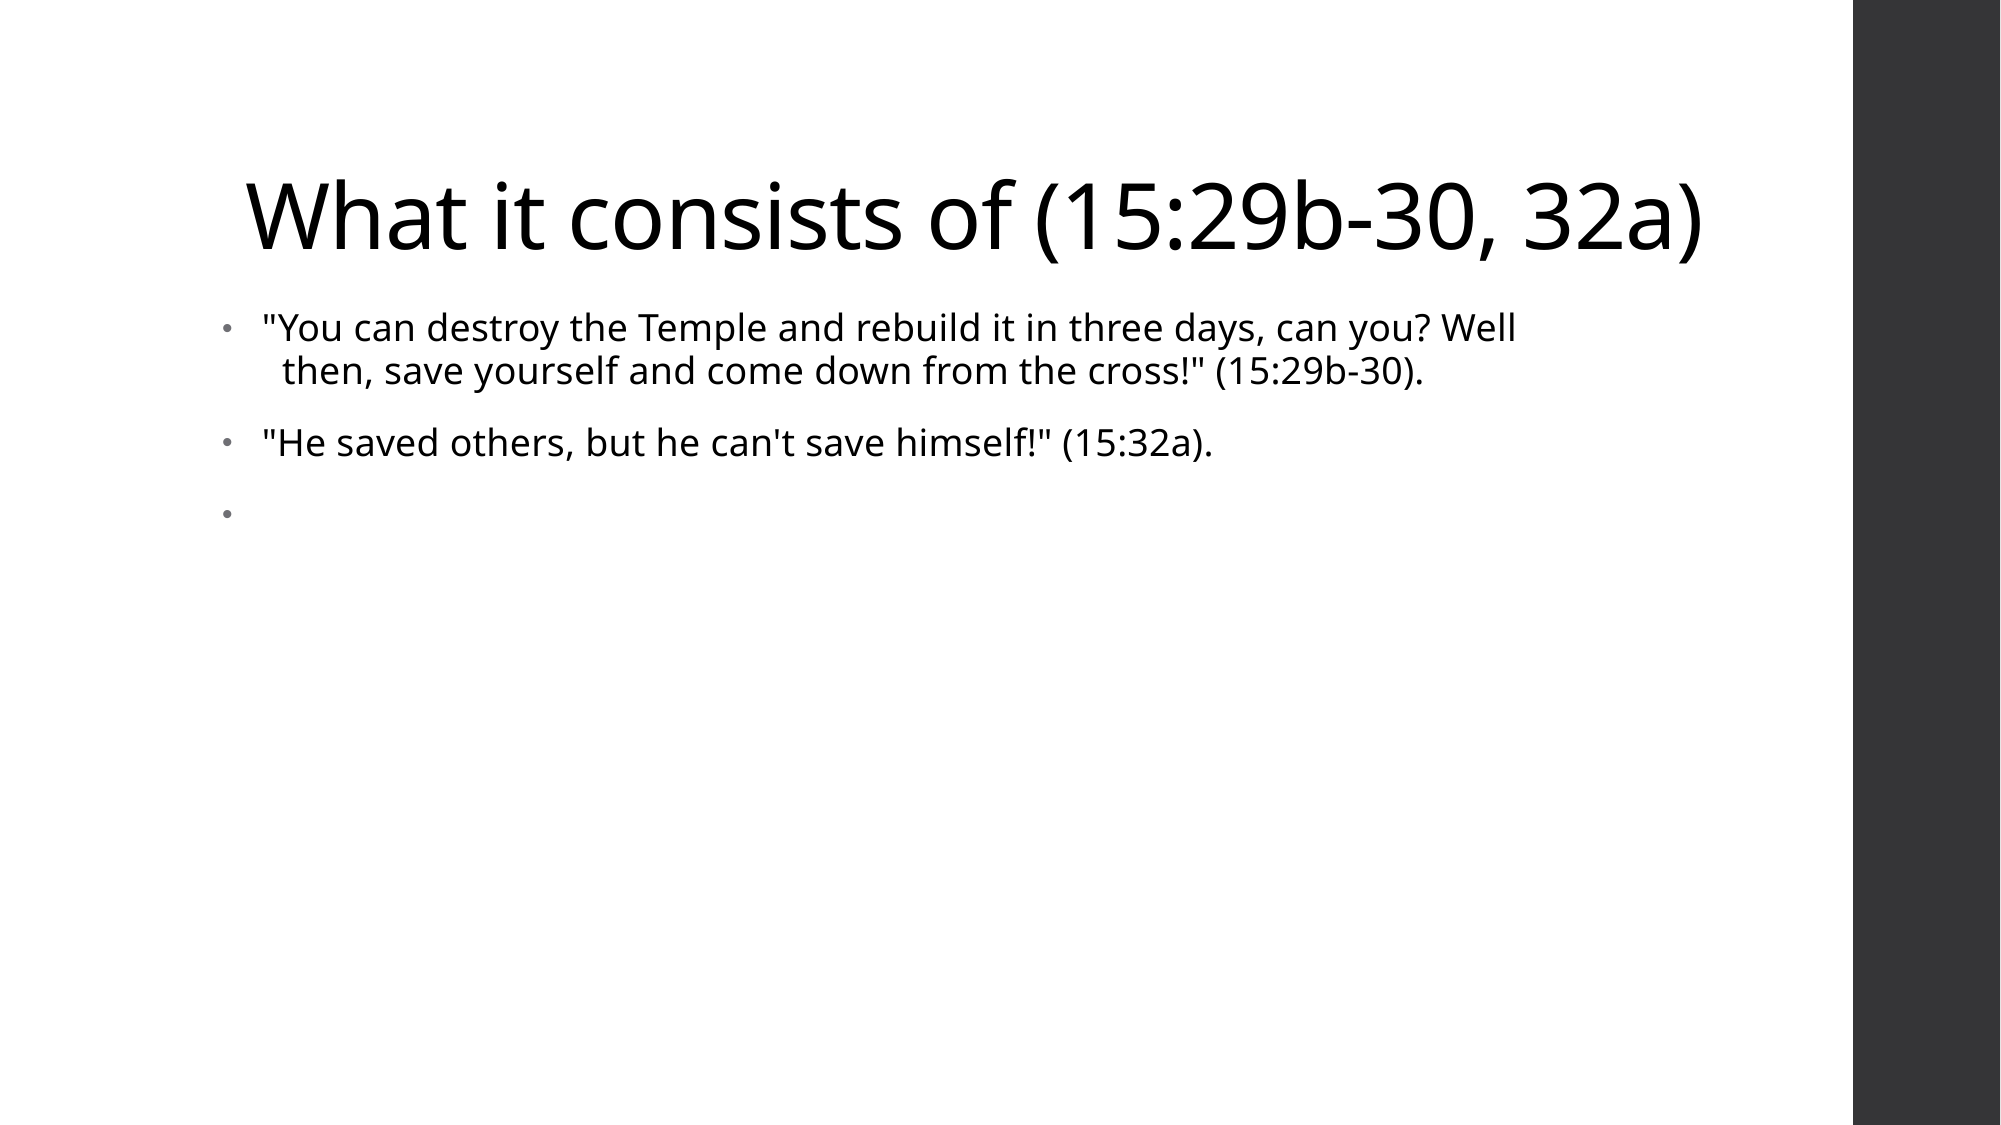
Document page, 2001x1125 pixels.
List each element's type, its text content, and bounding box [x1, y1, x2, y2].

list "You can destroy the Temple and rebuild it in three days, can you? Well then, save yourself and come down from the cross!" (15:29b-30). "He saved others, but he can't save himself!" (15:32a). [206, 299, 1617, 1014]
title What it consists of (15:29b-30, 32a) [206, 60, 1797, 278]
